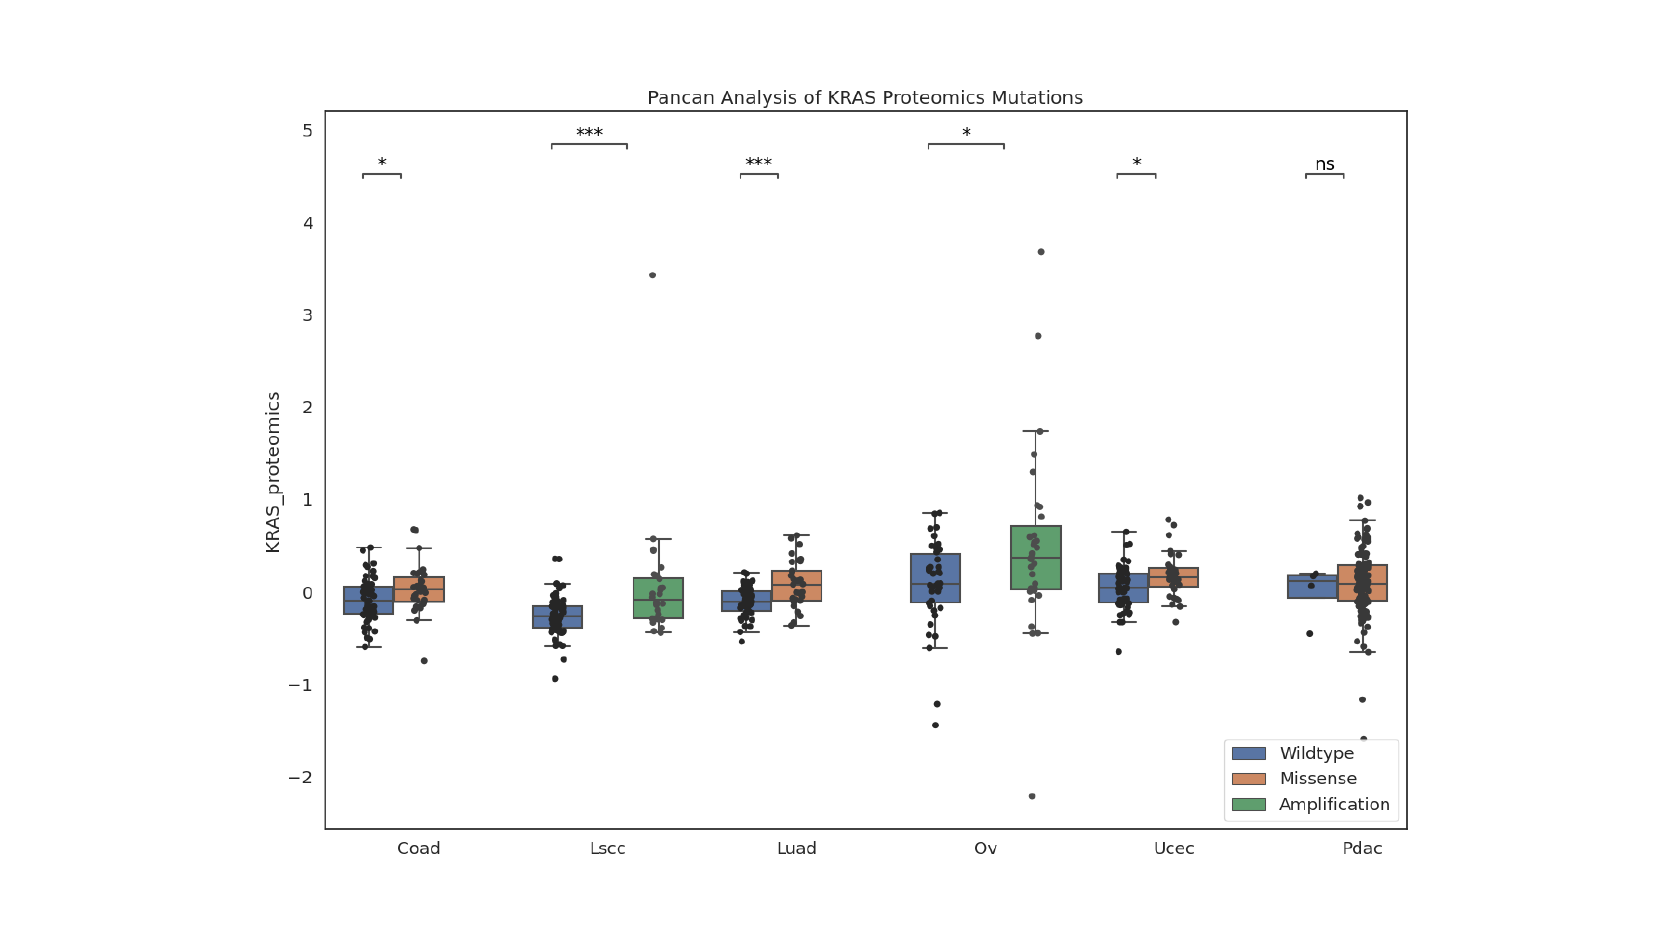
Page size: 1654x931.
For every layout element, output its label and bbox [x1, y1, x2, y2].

picture [150, 0, 1546, 931]
